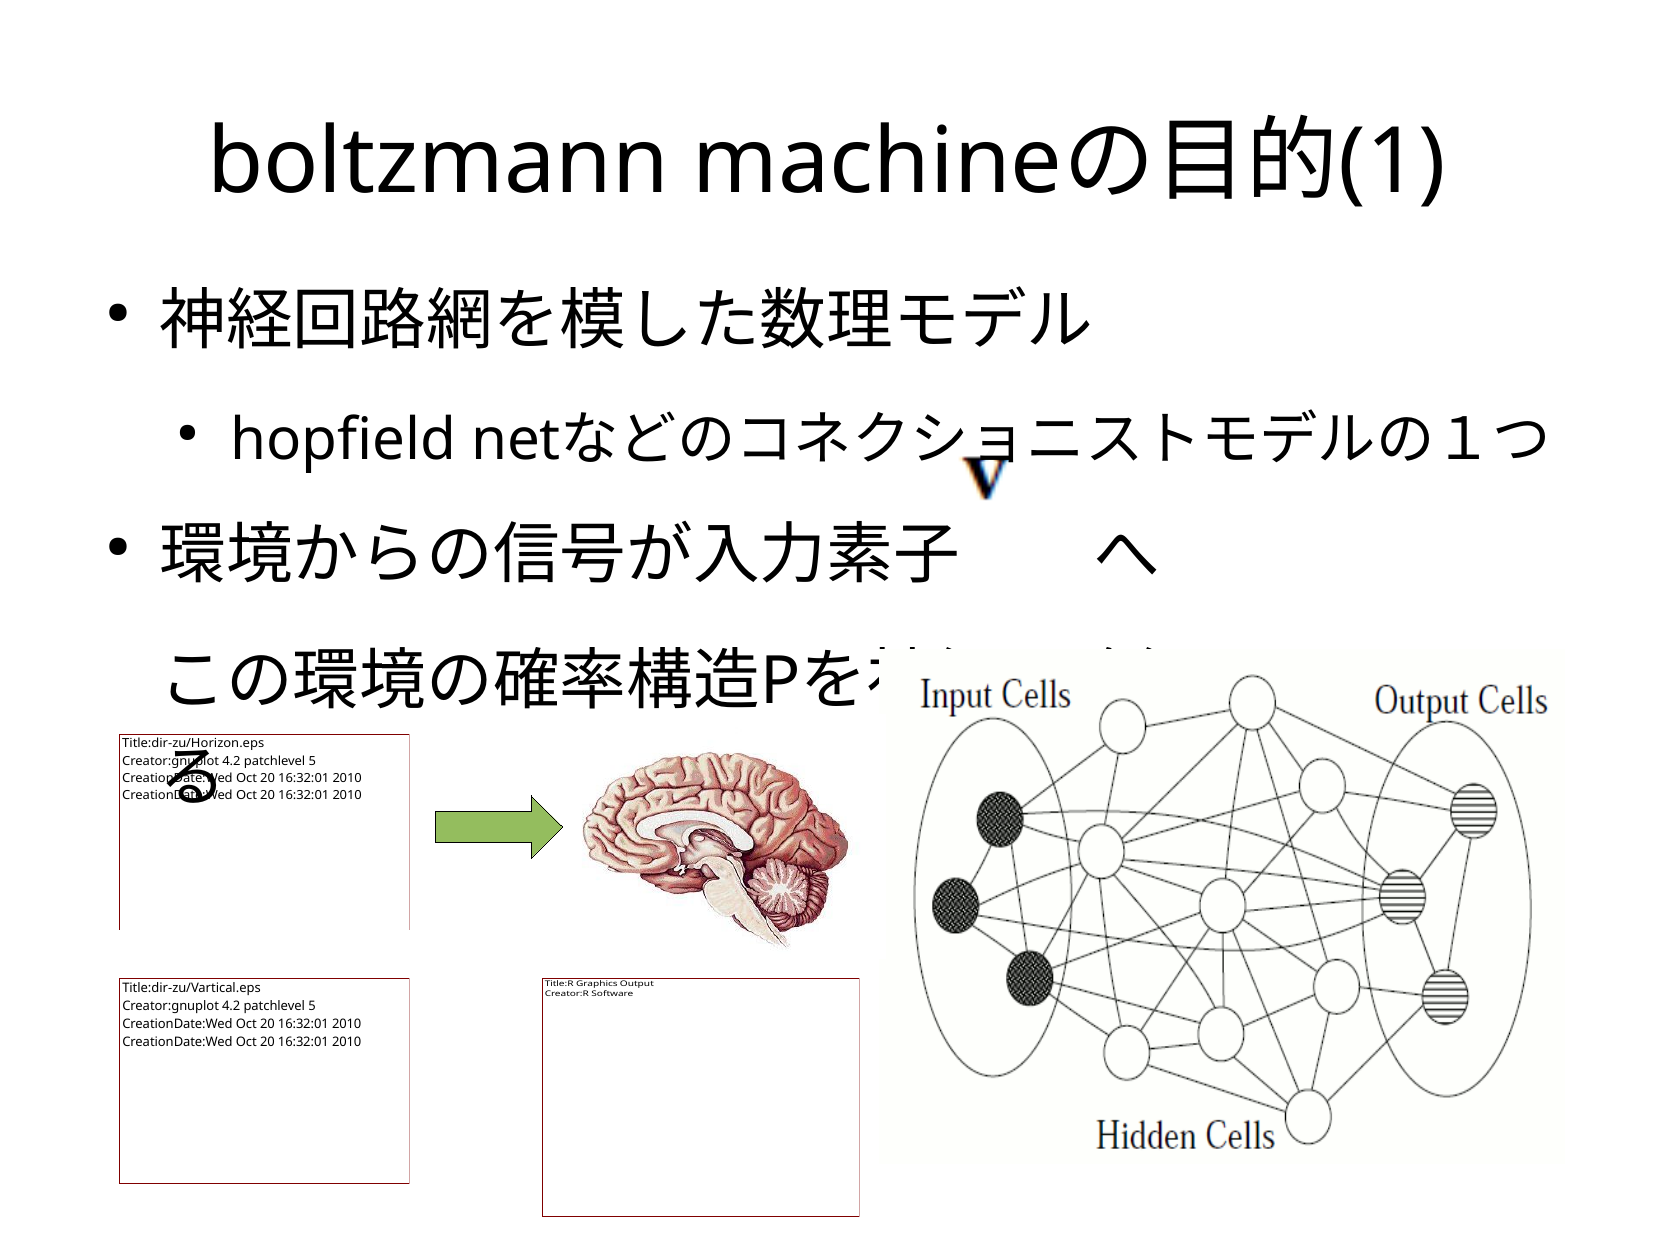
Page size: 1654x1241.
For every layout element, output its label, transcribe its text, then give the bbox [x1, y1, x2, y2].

picture [541, 977, 860, 1217]
list 神経回路網を模した数理モデル hopfield netなどのコネクショニストモデルの１つ 環境からの信号が入力素子 へ この環境の確率構造Pを神経回路網Wへ写し取る [88, 265, 1577, 1085]
picture [118, 733, 410, 930]
title boltzmann machineの目的(1) [82, 49, 1571, 257]
text_box [435, 795, 563, 859]
picture [568, 649, 1565, 1164]
picture [118, 977, 410, 1184]
